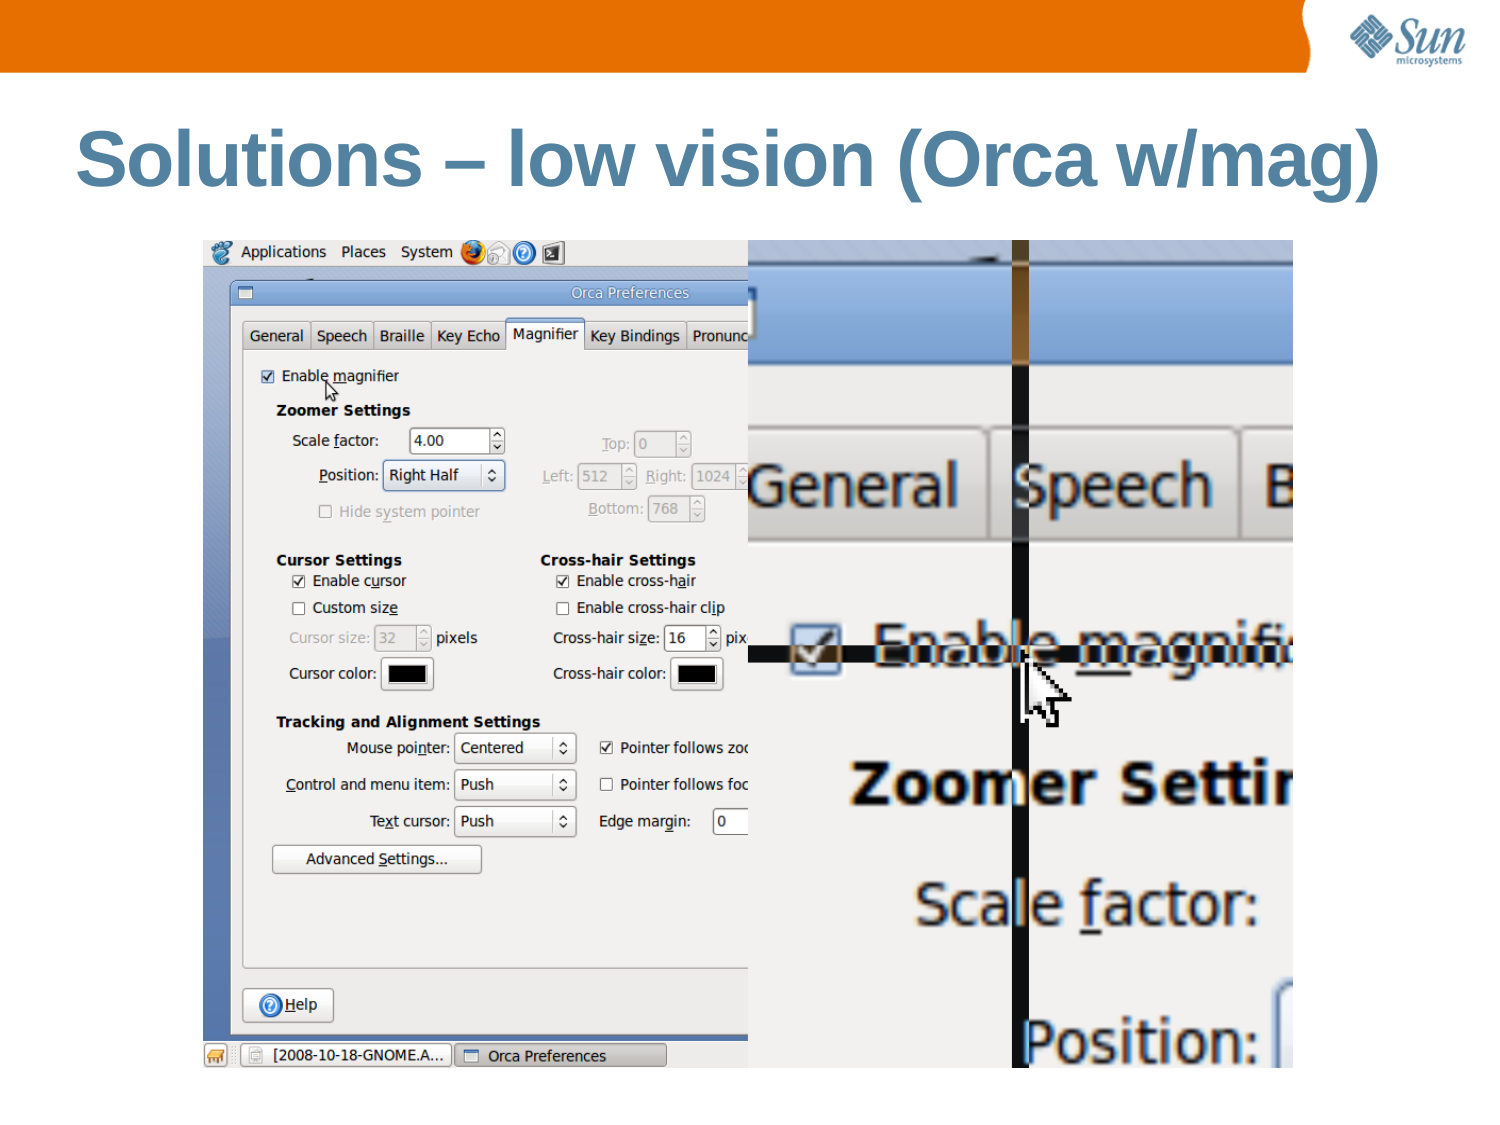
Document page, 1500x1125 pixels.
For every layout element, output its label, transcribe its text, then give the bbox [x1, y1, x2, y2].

picture [203, 240, 1293, 1068]
title Solutions – low vision (Orca w/mag) [75, 122, 1500, 228]
picture [0, 0, 1500, 75]
